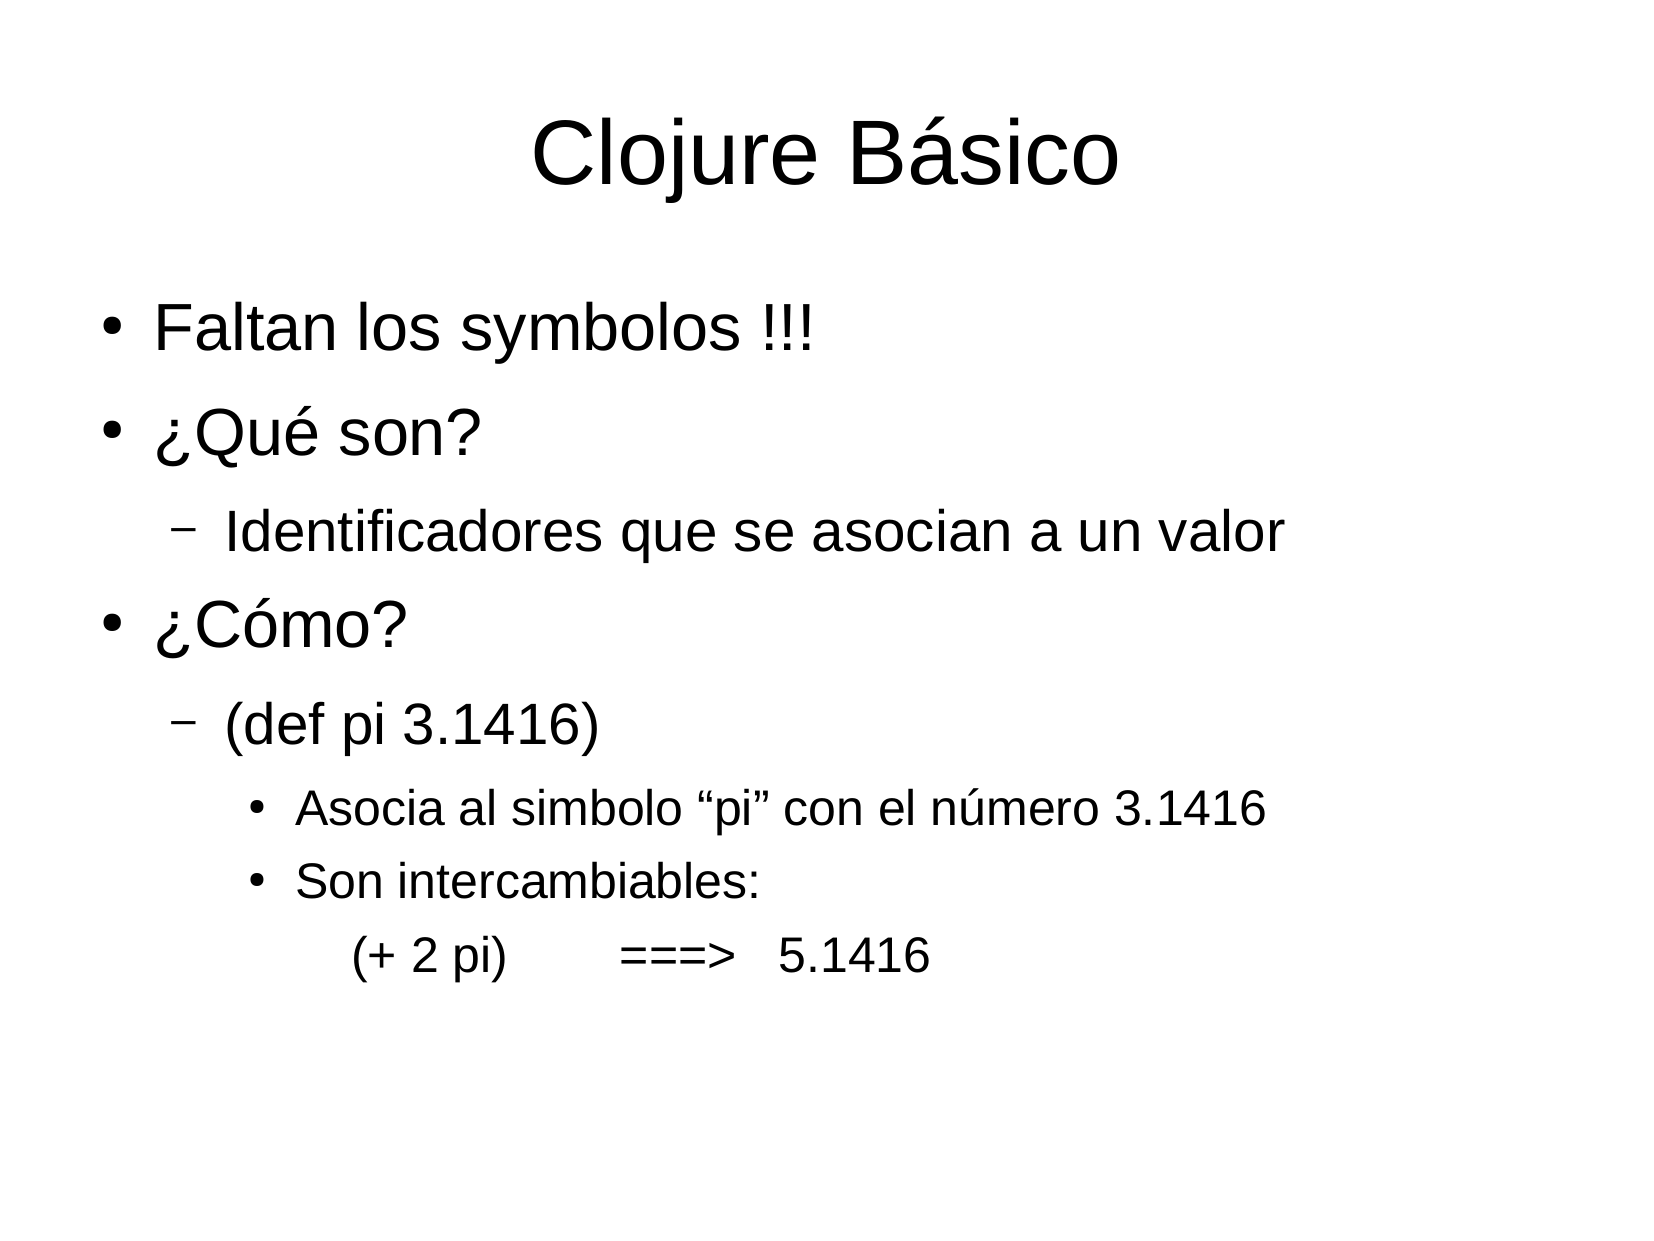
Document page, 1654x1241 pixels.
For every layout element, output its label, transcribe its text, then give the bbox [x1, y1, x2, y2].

list Faltan los symbolos !!! ¿Qué son? Identificadores que se asocian a un valor ¿Cómo? (def pi 3.1416) Asocia al simbolo “pi” con el número 3.1416 Son intercambiables: (+ 2 pi) ===> 5.1416 [82, 290, 1571, 1010]
title Clojure Básico [82, 49, 1571, 257]
